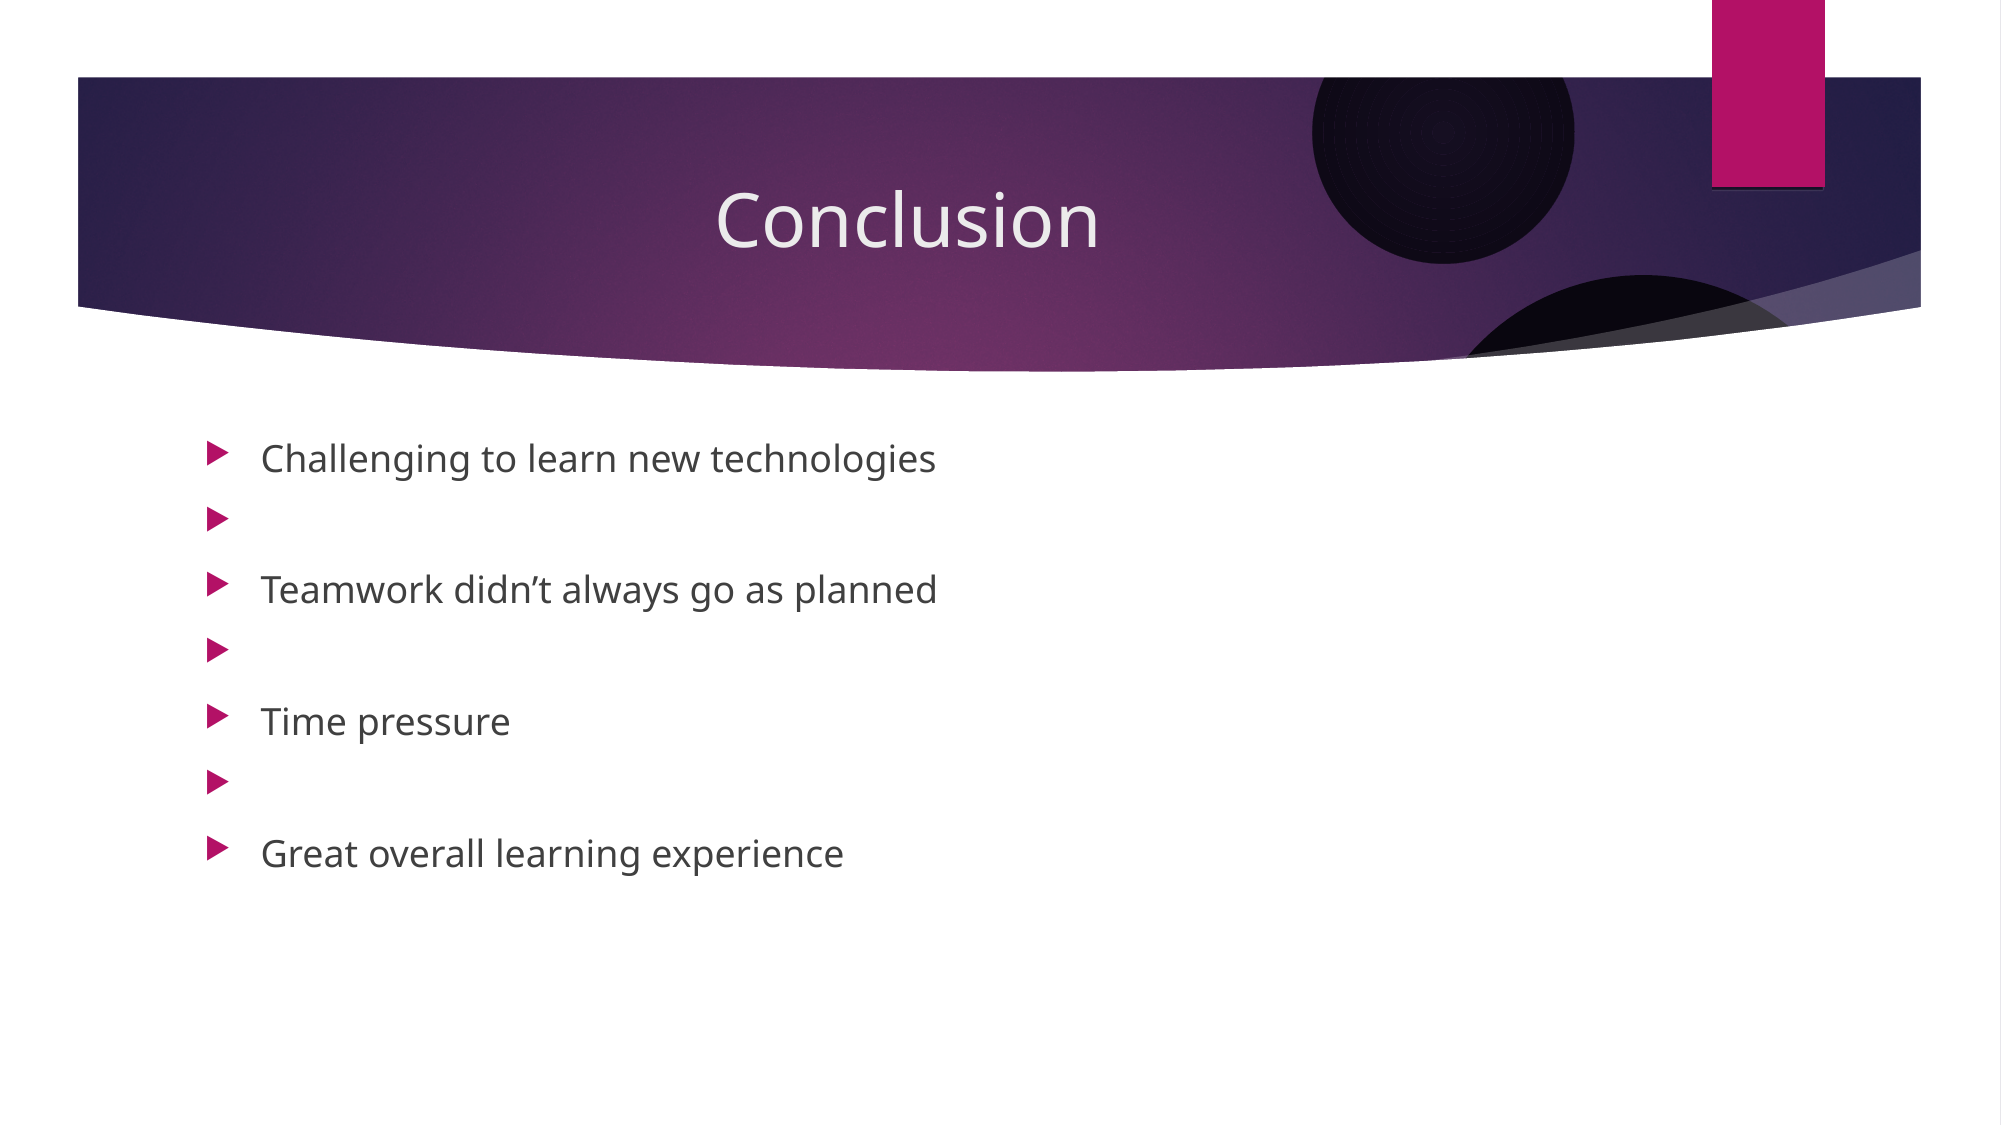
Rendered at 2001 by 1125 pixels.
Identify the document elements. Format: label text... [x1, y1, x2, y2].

title Conclusion [189, 159, 1627, 276]
list Challenging to learn new technologies Teamwork didn’t always go as planned Time pressure Great overall learning experience [189, 427, 1638, 988]
